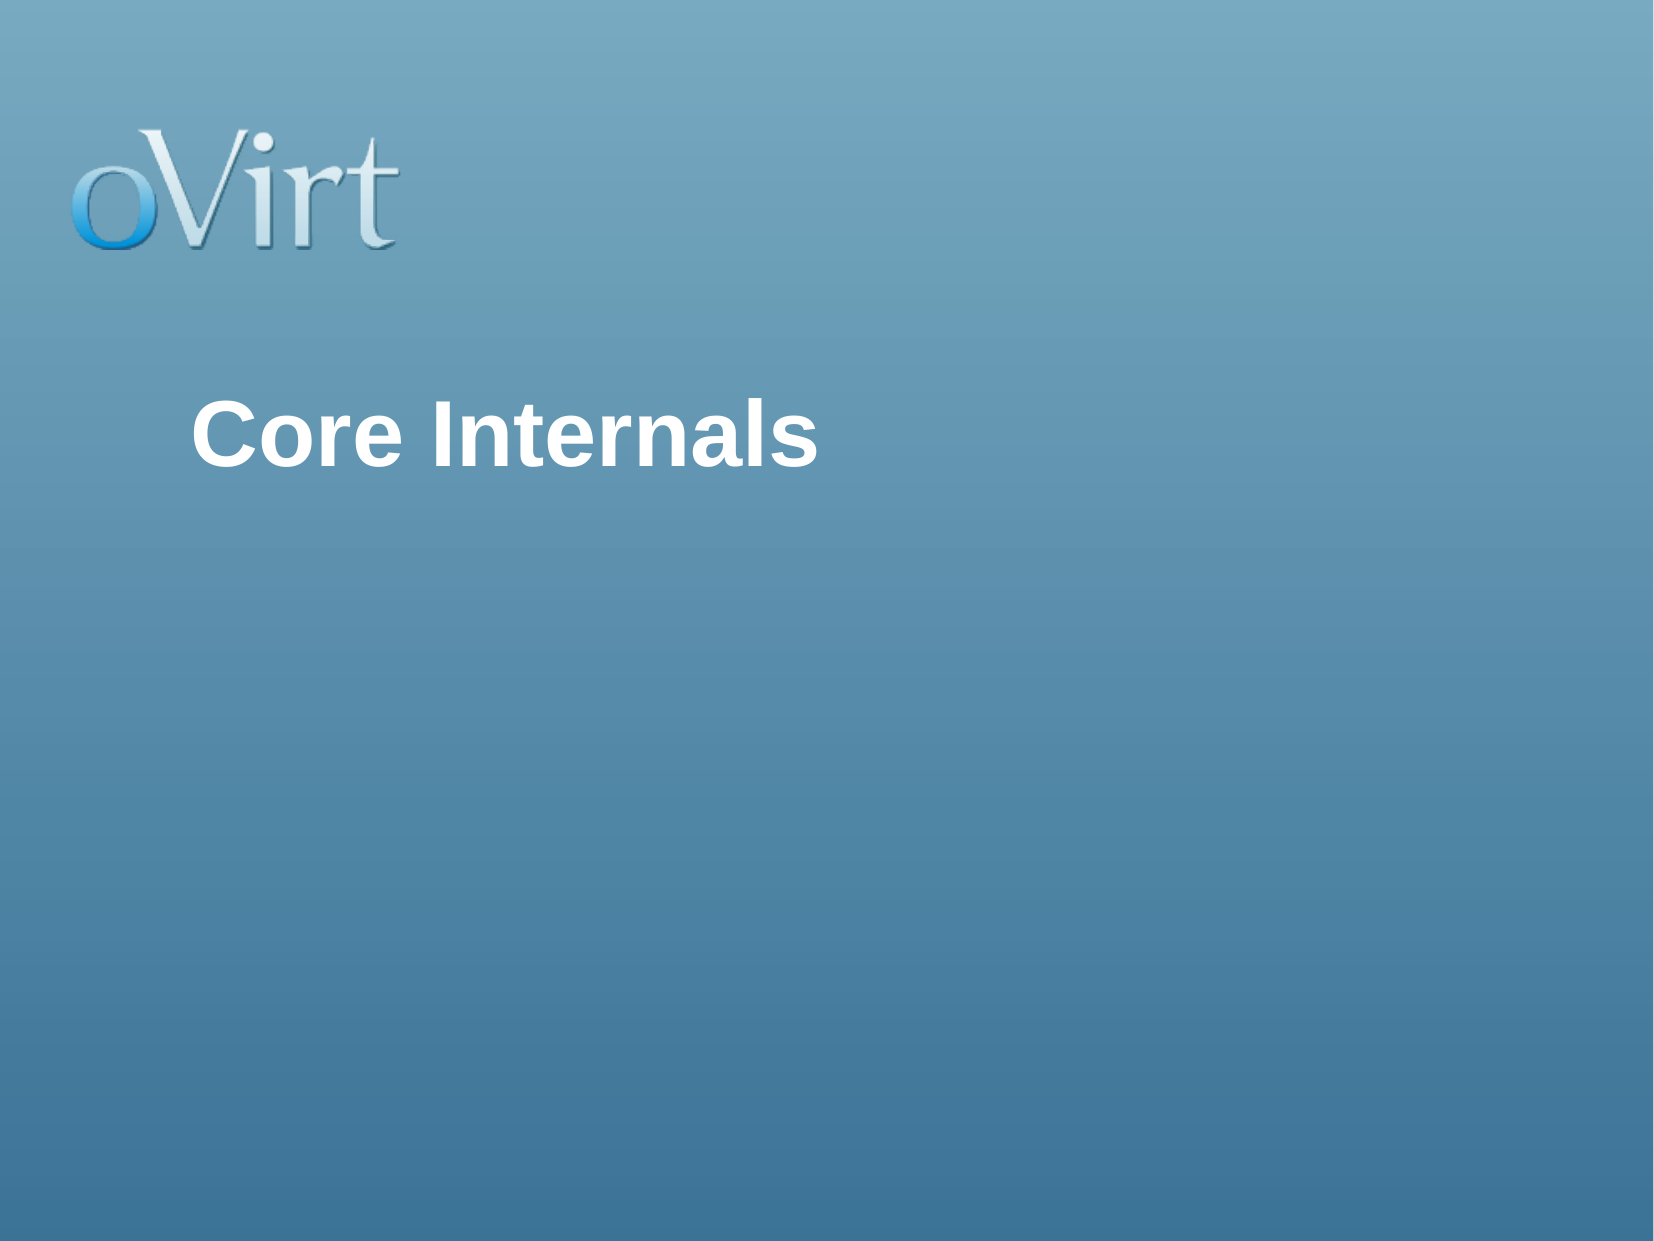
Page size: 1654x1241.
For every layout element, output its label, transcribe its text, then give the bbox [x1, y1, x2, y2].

picture [0, 0, 1654, 1241]
text_box Core Internals [175, 374, 1549, 510]
